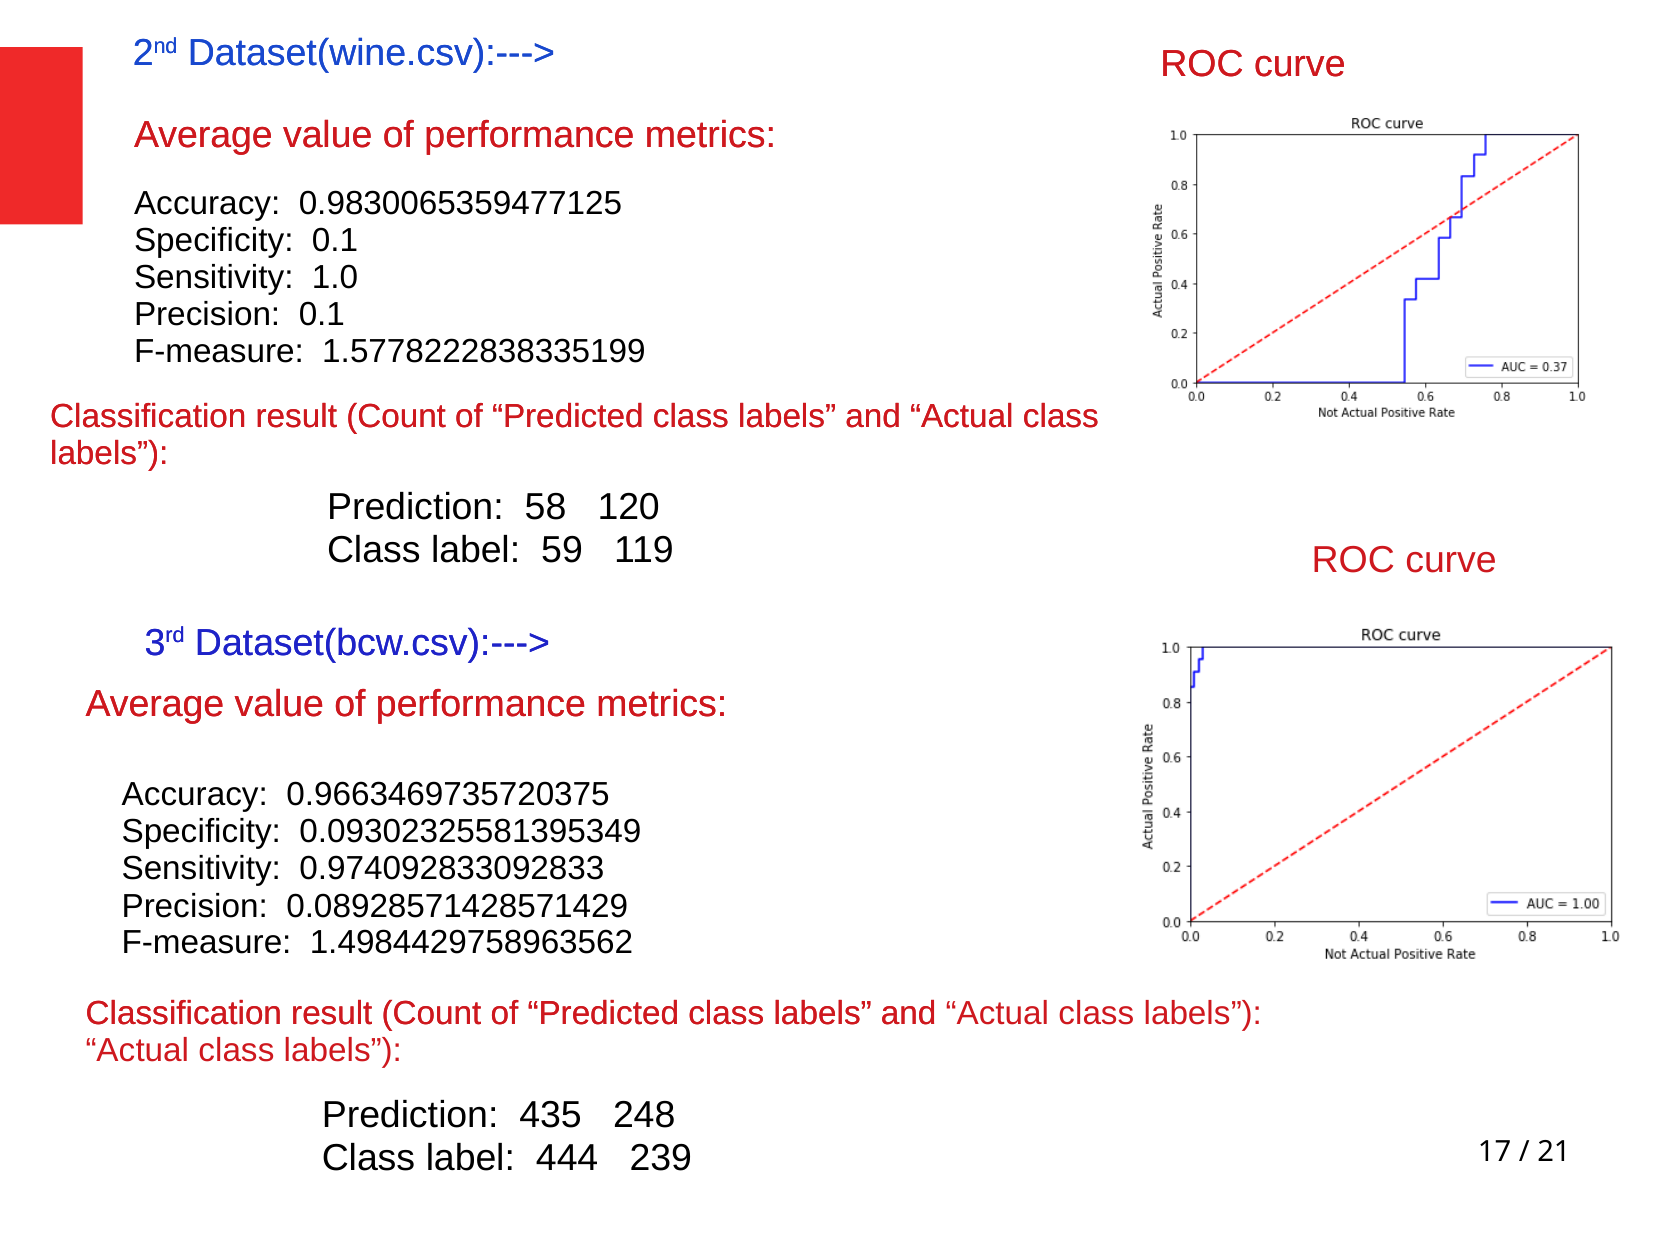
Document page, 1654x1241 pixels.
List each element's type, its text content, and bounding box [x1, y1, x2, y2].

text_box Average value of performance metrics: [119, 106, 792, 164]
text_box Prediction: 435 248 Class label: 444 239 [307, 1086, 822, 1186]
text_box Accuracy: 0.9830065359477125 Specificity: 0.1 Sensitivity: 1.0 Precision: 0.1 F-measure: 1.5778222838335199 [119, 177, 781, 378]
text_box 3rd Dataset(bcw.csv):---> [129, 614, 756, 673]
text_box Prediction: 58 120 Class label: 59 119 [312, 478, 804, 578]
picture [1135, 619, 1630, 969]
text_box Classification result (Count of “Predicted class labels” and “Actual class labels”): [1028, 987, 1280, 1040]
text_box Classification result (Count of “Predicted class labels” and “Actual class labels”): [70, 987, 1028, 1077]
text_box ROC curve [1145, 35, 1583, 93]
text_box Classification result (Count of “Predicted class labels” and “Actual class labels”): [35, 389, 1126, 479]
picture [1146, 109, 1595, 426]
text_box ROC curve [1296, 531, 1512, 589]
text_box 2nd Dataset(wine.csv):---> [118, 24, 674, 83]
text_box Average value of performance metrics: [70, 675, 743, 733]
text_box Accuracy: 0.9663469735720375 Specificity: 0.09302325581395349 Sensitivity: 0.974092833092833 Precision: 0.08928571428571429 F-measure: 1.4984429758963562 [106, 768, 721, 969]
